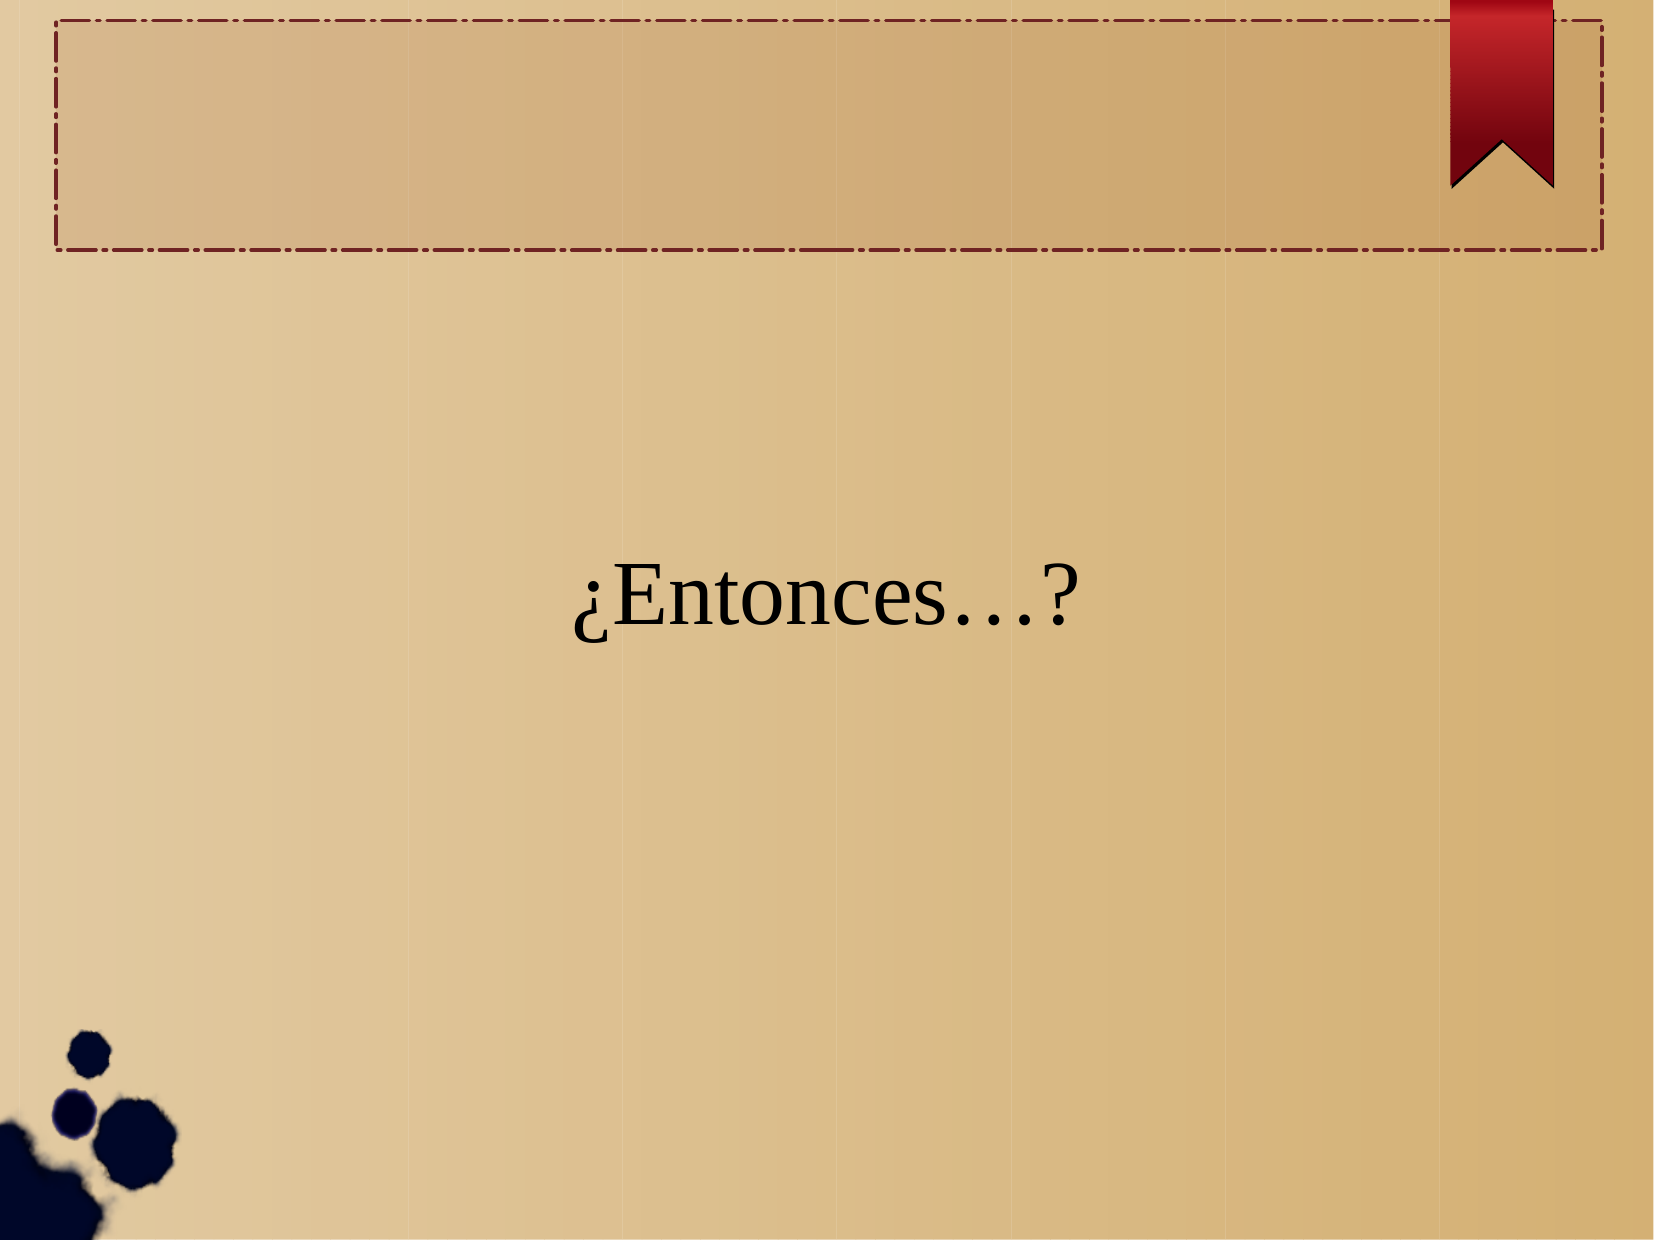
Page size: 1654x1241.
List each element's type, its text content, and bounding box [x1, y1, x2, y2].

title ¿Entonces…? [82, 489, 1571, 697]
